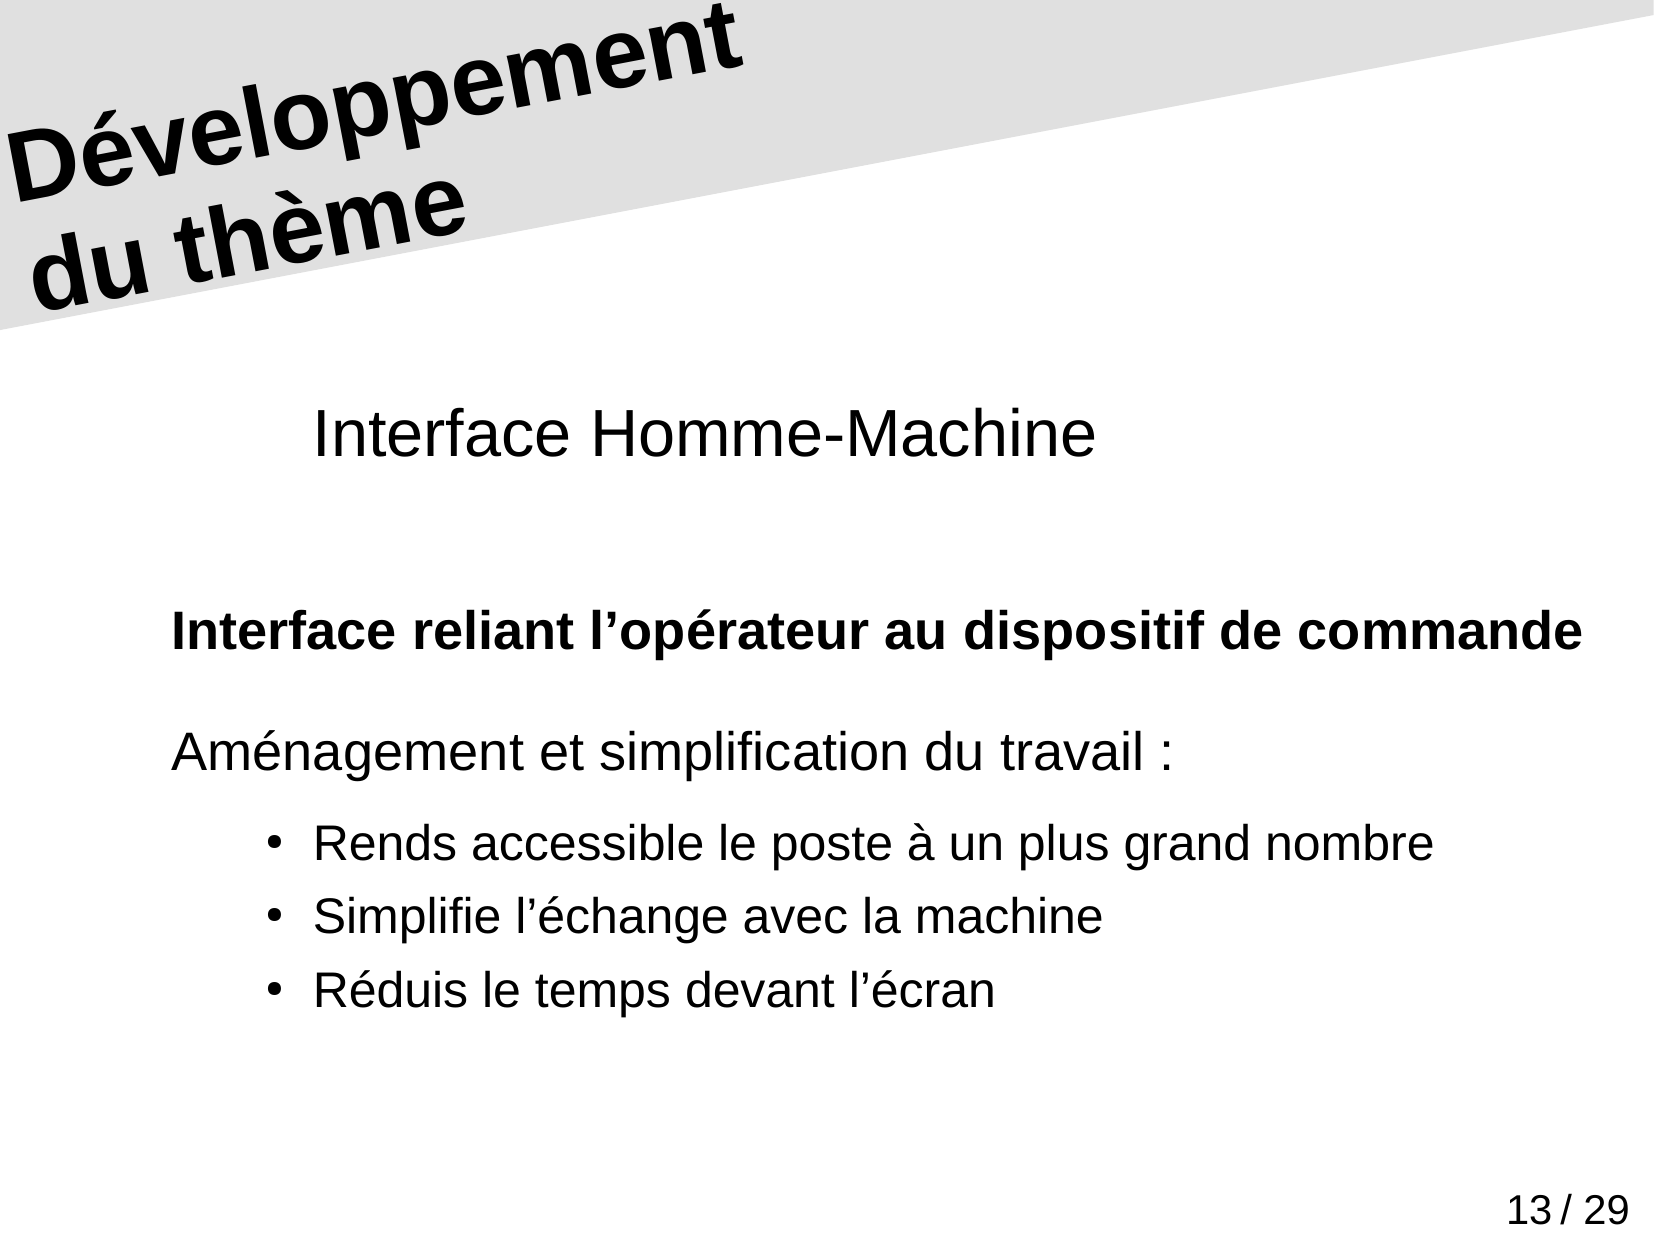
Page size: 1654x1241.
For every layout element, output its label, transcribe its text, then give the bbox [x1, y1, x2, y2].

title Développement du thème [0, 0, 1502, 335]
list Interface Homme-Machine Interface reliant l’opérateur au dispositif de commande Aménagement et simplification du travail : Rends accessible le poste à un plus grand nombre Simplifie l’échange avec la machine Réduis le temps devant l’écran [100, 396, 1621, 1116]
